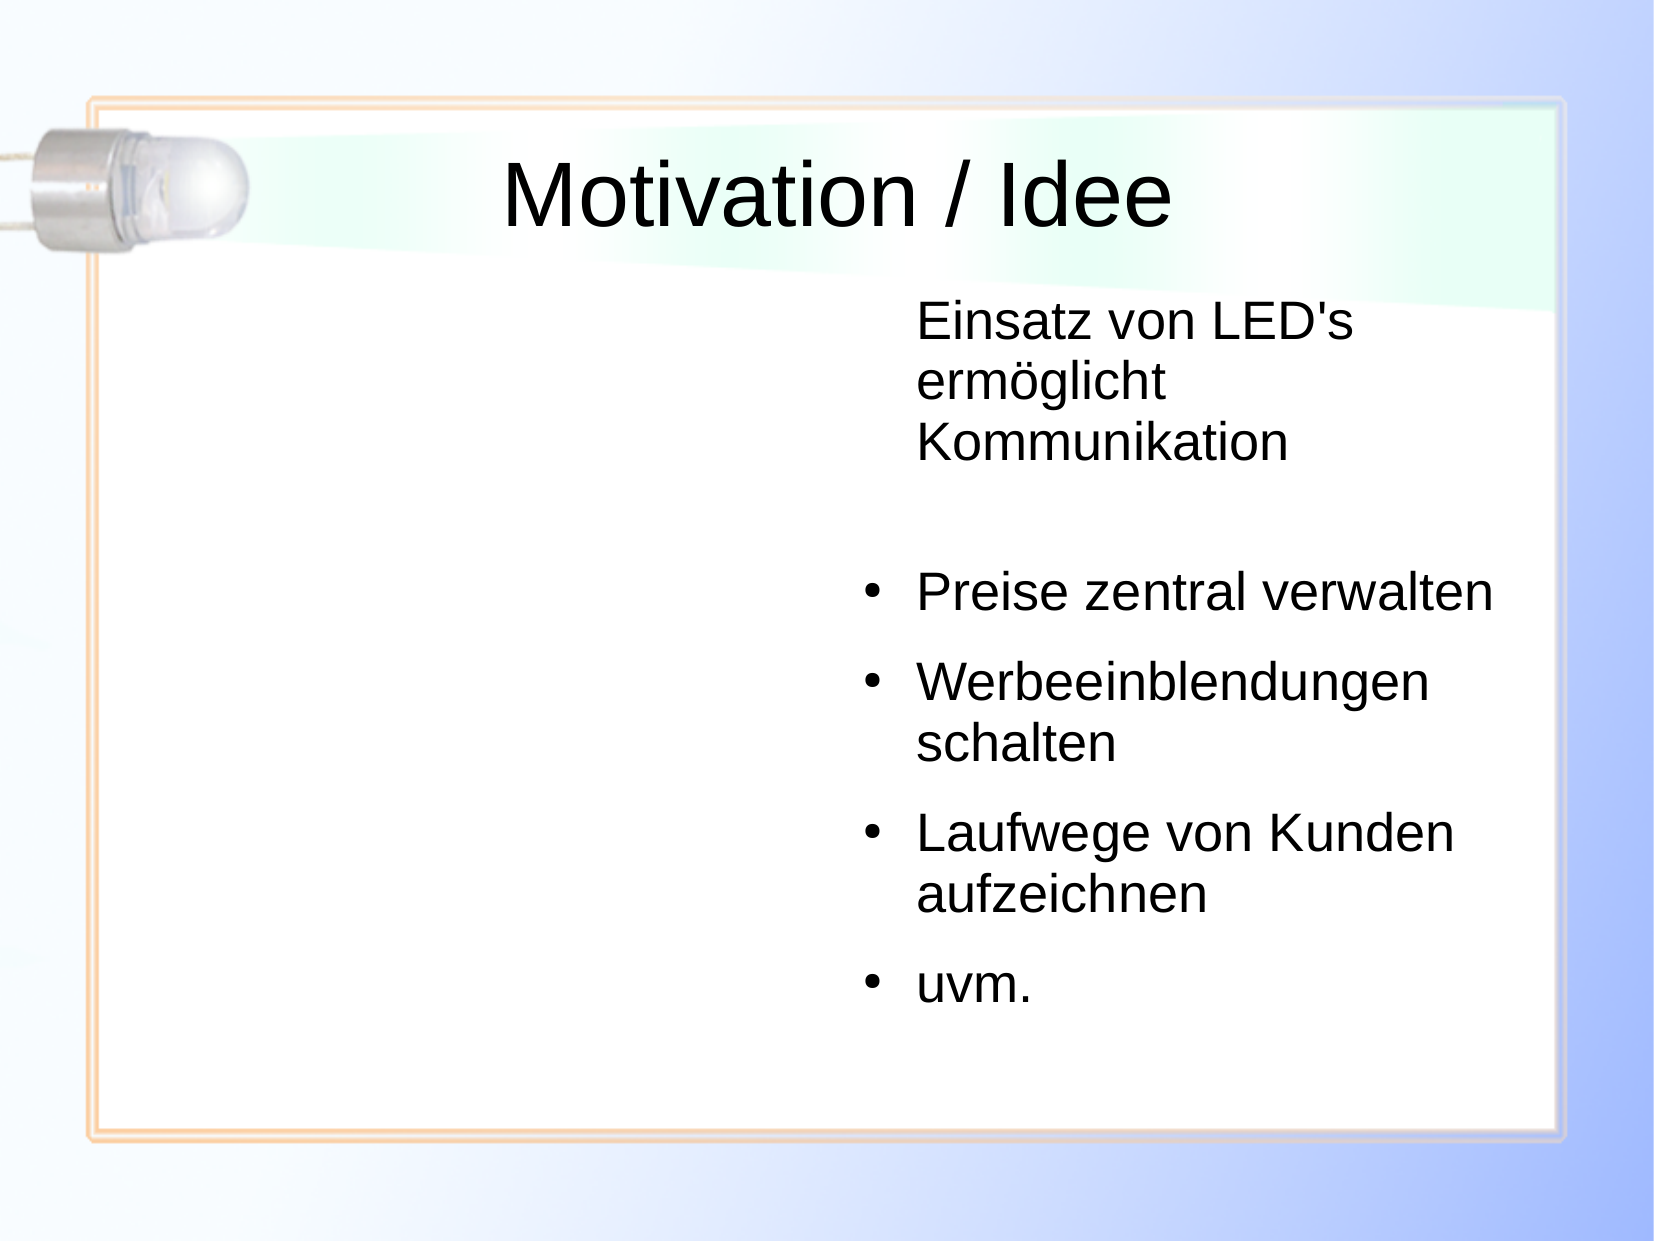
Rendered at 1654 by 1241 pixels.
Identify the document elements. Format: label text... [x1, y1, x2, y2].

picture [0, 0, 1654, 1241]
list Einsatz von LED's ermöglicht Kommunikation Preise zentral verwalten Werbeeinblendungen schalten Laufwege von Kunden aufzeichnen uvm. [845, 290, 1554, 1109]
title Motivation / Idee [94, 90, 1583, 298]
